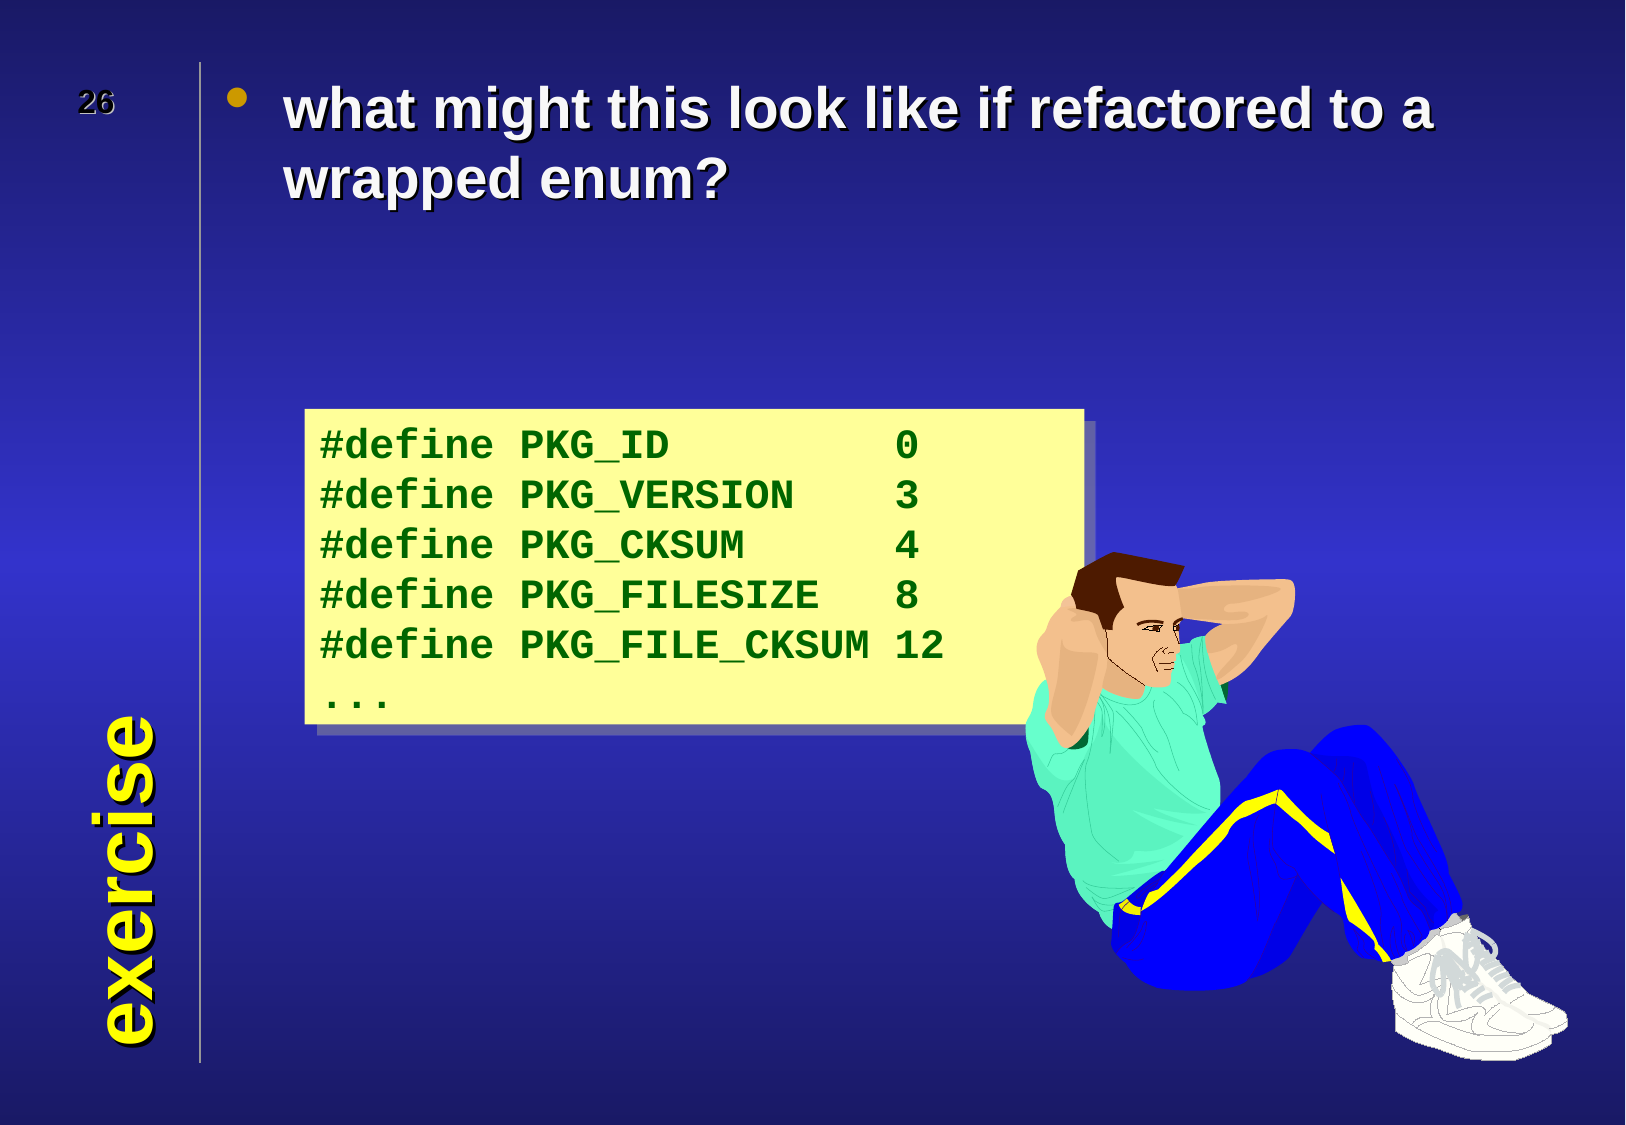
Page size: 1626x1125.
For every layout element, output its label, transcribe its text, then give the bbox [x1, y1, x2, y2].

text_box [1250, 876, 1322, 979]
text_box [1025, 552, 1567, 1060]
text_box [1436, 968, 1440, 990]
list what might this look like if refactored to a wrapped enum? [212, 62, 1550, 1063]
text_box [1469, 947, 1474, 967]
title exercise [50, 187, 188, 1063]
